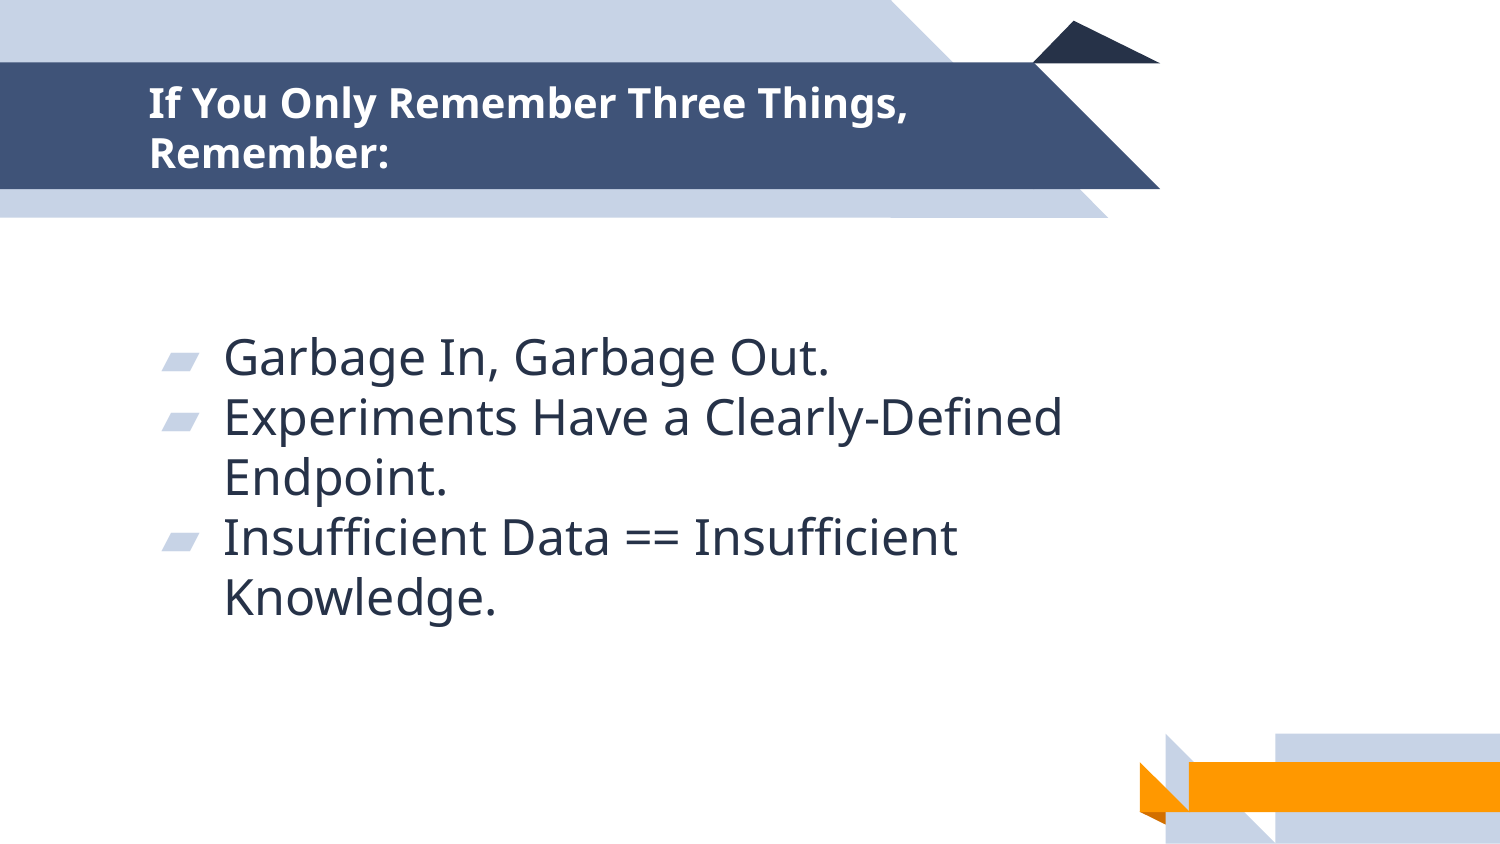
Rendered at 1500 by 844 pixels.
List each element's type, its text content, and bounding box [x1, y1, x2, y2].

list Garbage In, Garbage Out. Experiments Have a Clearly-Defined Endpoint. Insufficient Data == Insufficient Knowledge. [133, 217, 1140, 734]
title If You Only Remember Three Things, Remember: [133, 64, 1035, 190]
